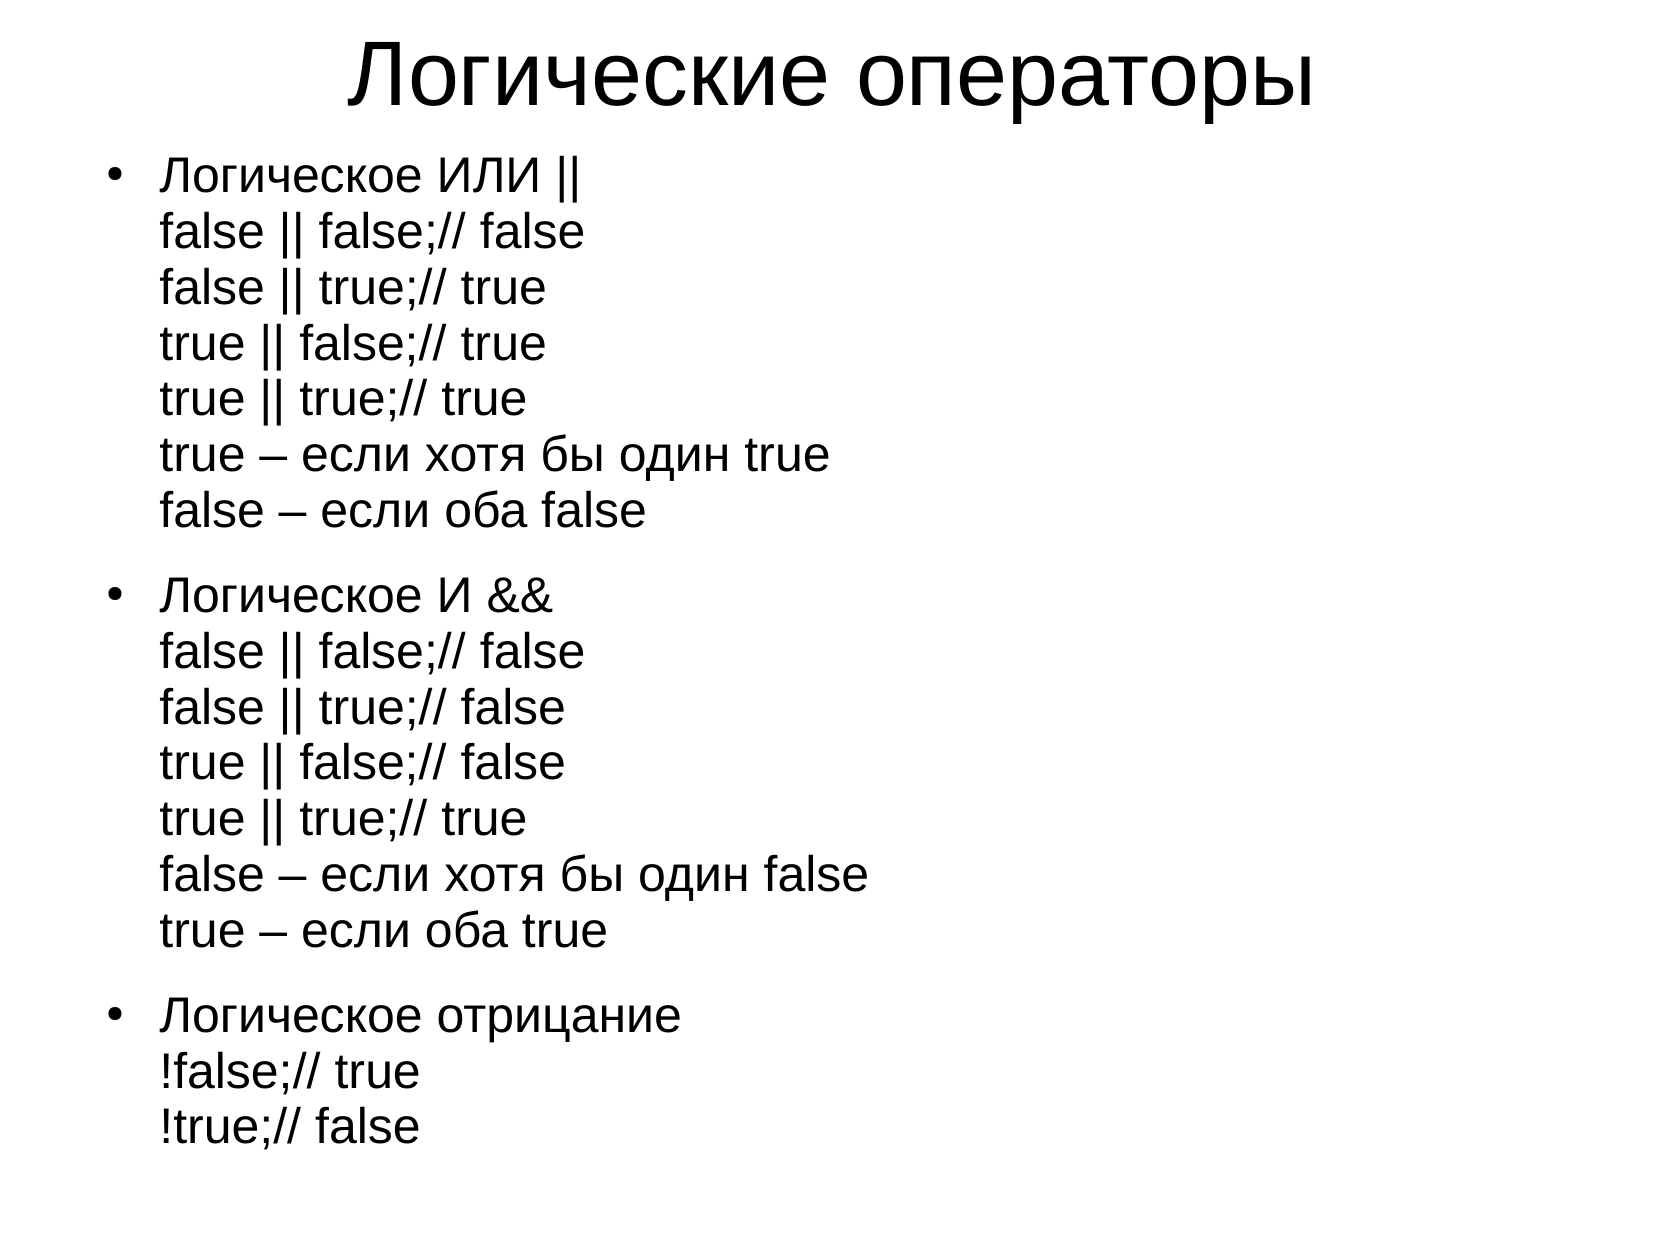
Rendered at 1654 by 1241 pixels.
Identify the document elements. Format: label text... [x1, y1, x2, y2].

title Логические операторы [88, 0, 1577, 147]
list Логическое ИЛИ || false || false;// false false || true;// true true || false;// true true || true;// true true – если хотя бы один true false – если оба false Логическое И && false || false;// false false || true;// false true || false;// false true || true;// true false – если хотя бы один false true – если оба true Логическое отрицание !false;// true !true;// false [88, 147, 1577, 1155]
